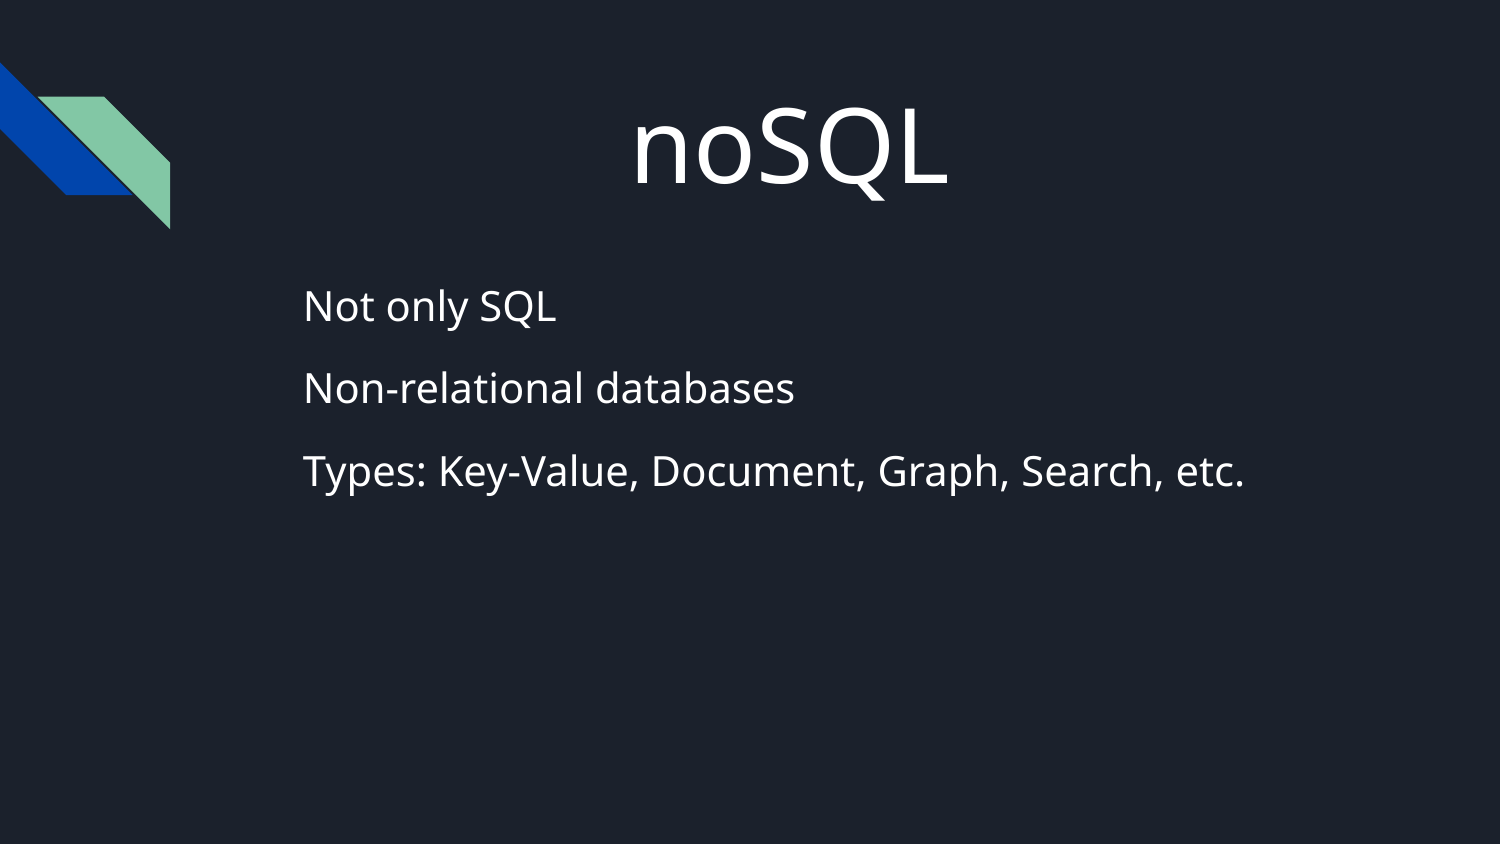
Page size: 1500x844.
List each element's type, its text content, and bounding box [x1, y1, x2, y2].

title noSQL [212, 64, 1368, 215]
list Not only SQL Non-relational databases Types: Key-Value, Document, Graph, Search, etc. [212, 257, 1368, 735]
